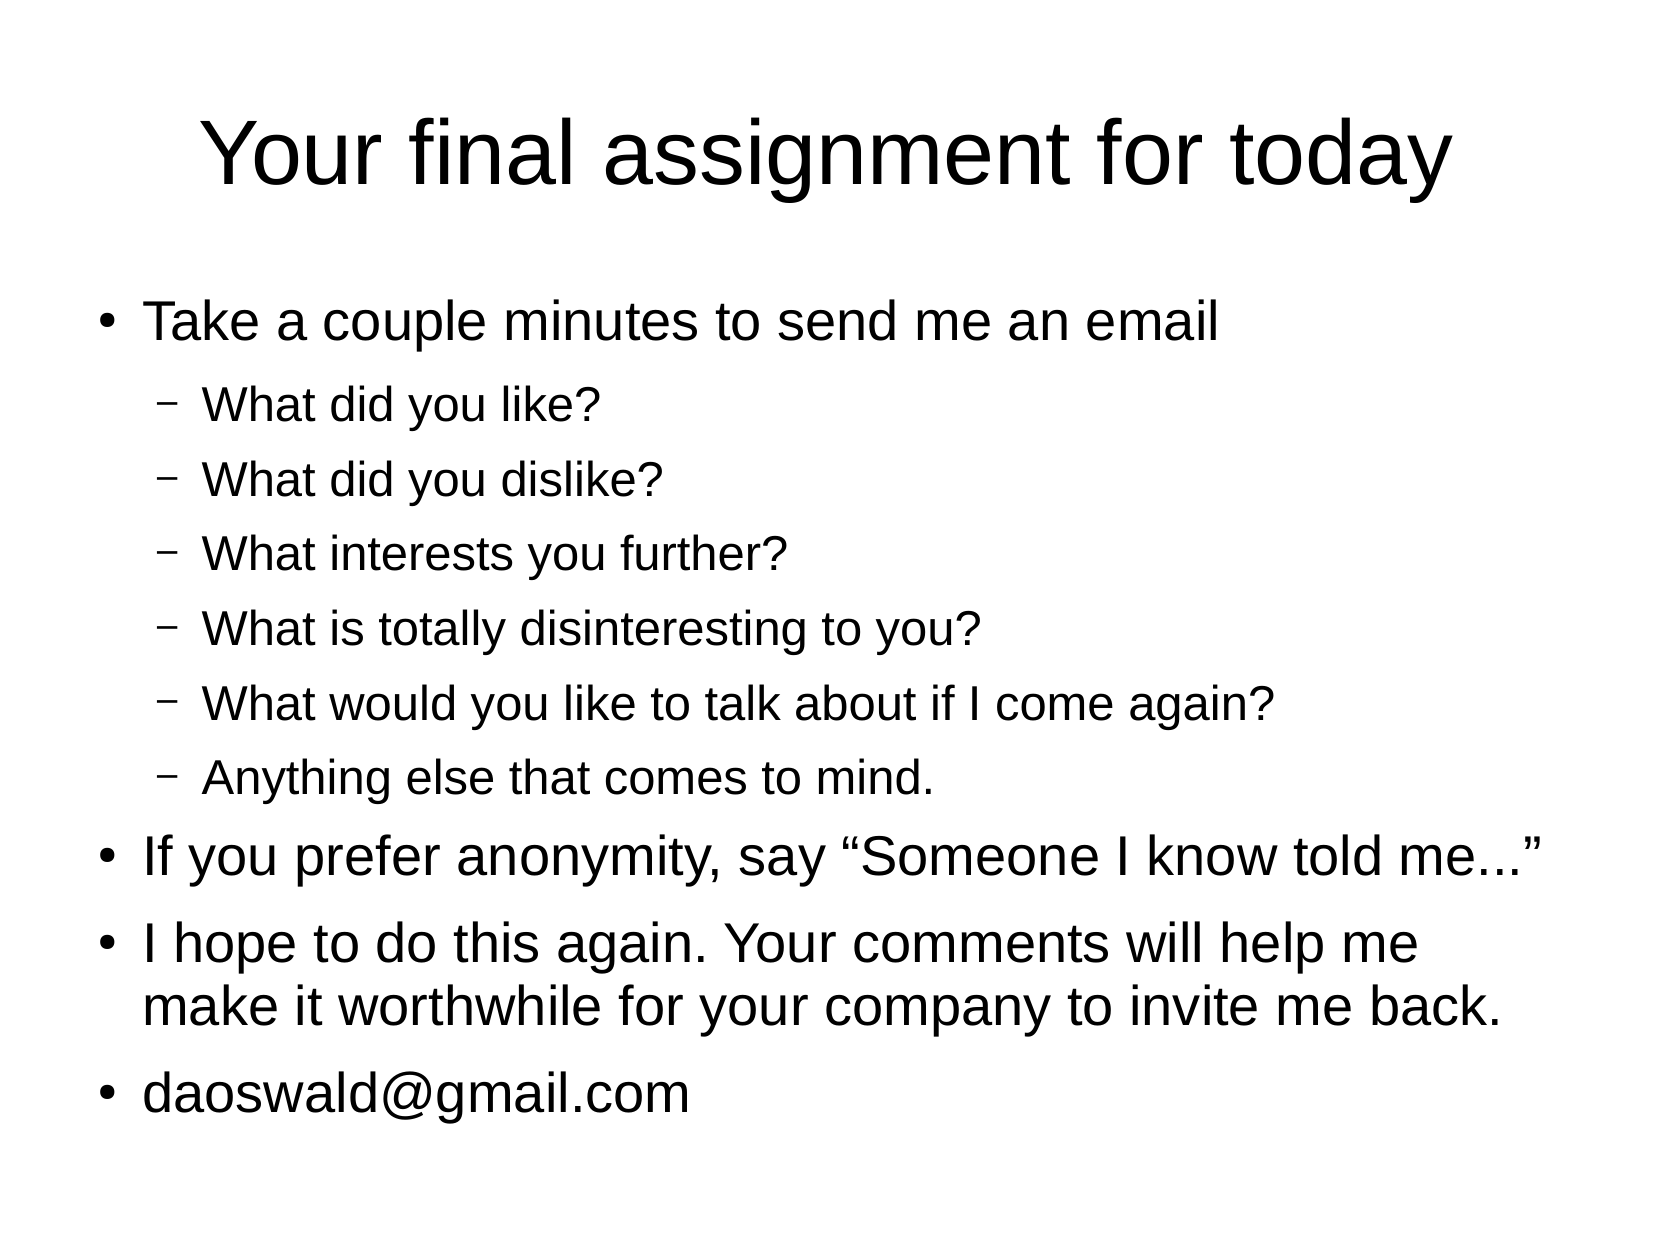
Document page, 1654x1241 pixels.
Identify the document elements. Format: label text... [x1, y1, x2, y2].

list Take a couple minutes to send me an email What did you like? What did you dislike? What interests you further? What is totally disinteresting to you? What would you like to talk about if I come again? Anything else that comes to mind. If you prefer anonymity, say “Someone I know told me...” I hope to do this again. Your comments will help me make it worthwhile for your company to invite me back. daoswald@gmail.com [82, 290, 1571, 1141]
title Your final assignment for today [82, 49, 1571, 257]
